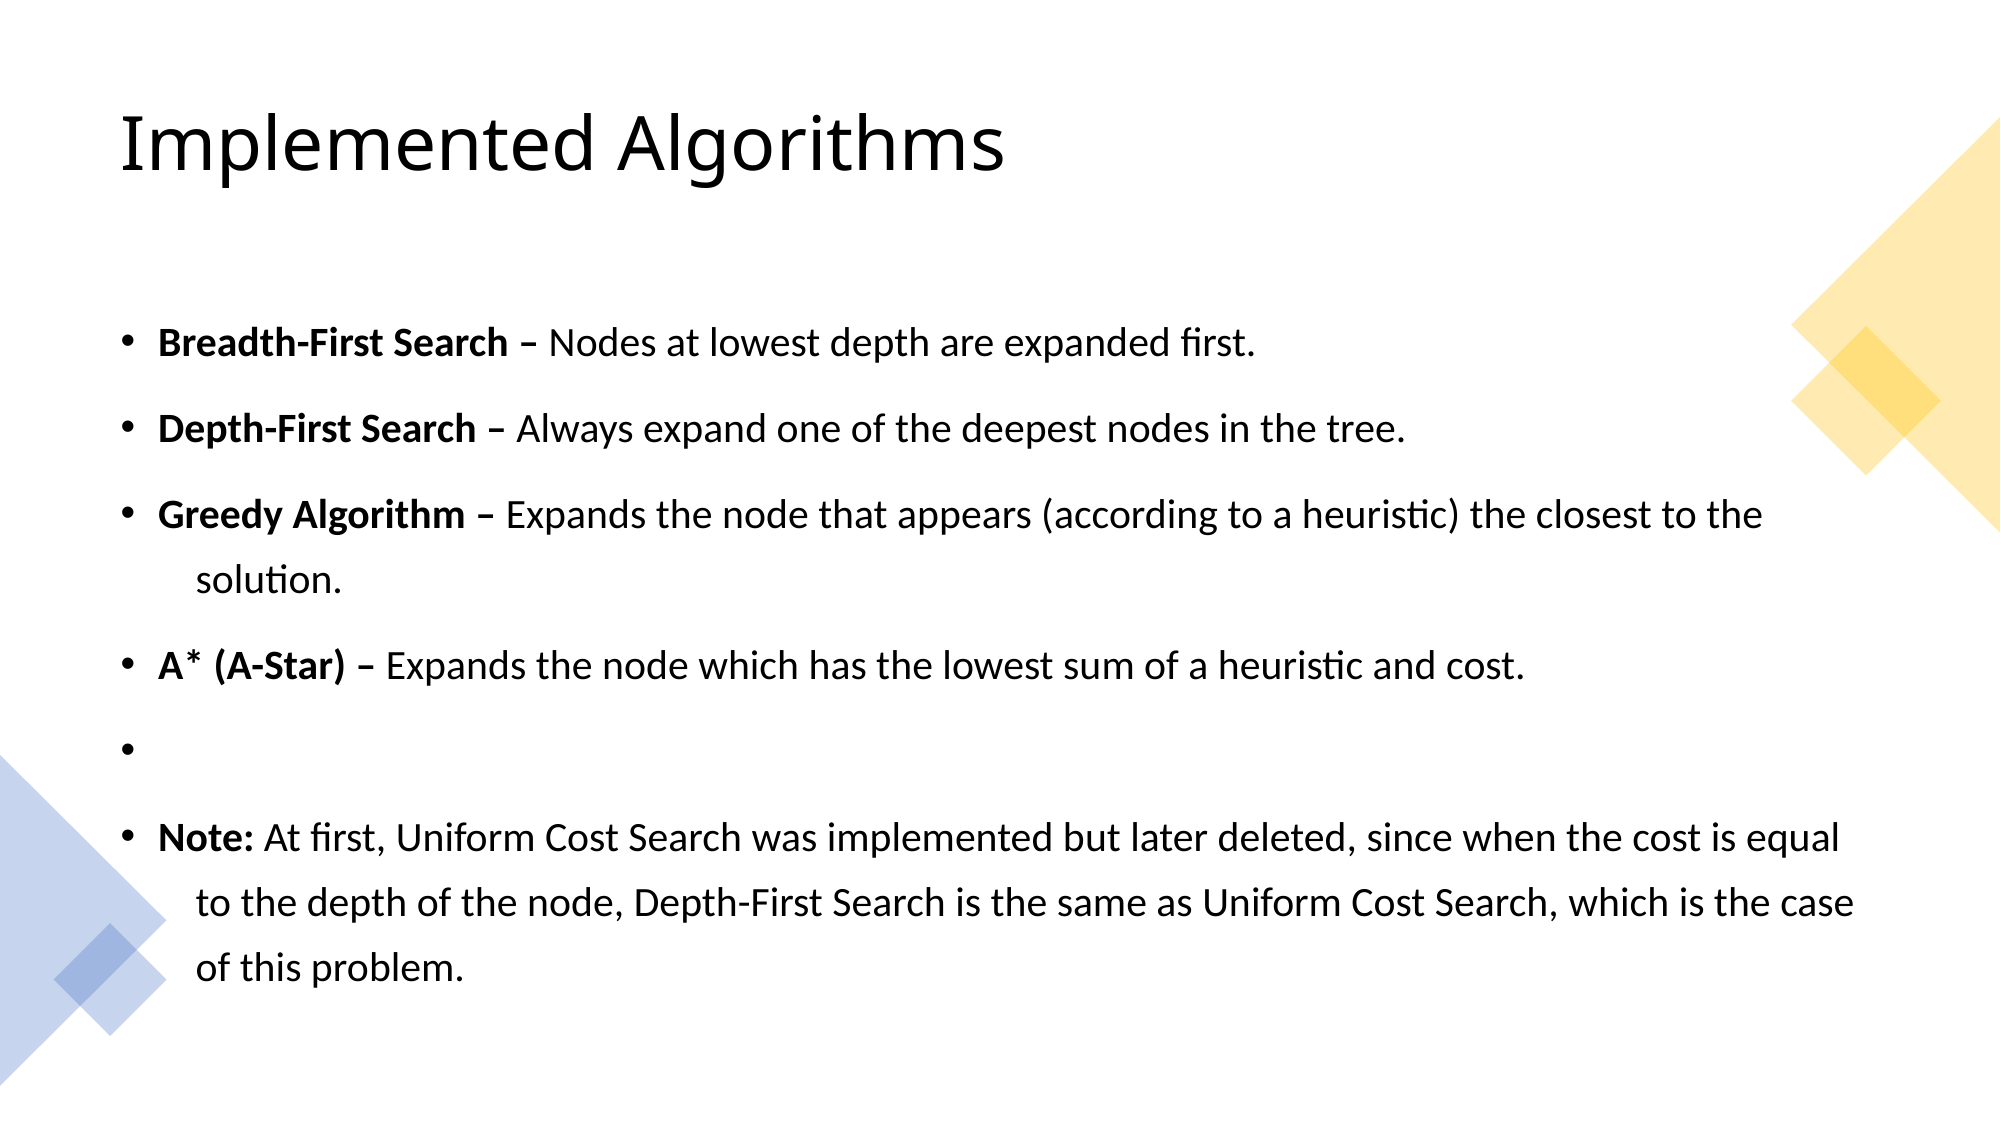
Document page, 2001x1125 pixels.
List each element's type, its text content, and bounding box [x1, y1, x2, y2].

text_box [0, 0, 2000, 1125]
title Implemented Algorithms [105, 52, 1895, 240]
list Breadth-First Search – Nodes at lowest depth are expanded first. Depth-First Search – Always expand one of the deepest nodes in the tree. Greedy Algorithm – Expands the node that appears (according to a heuristic) the closest to the solution. A* (A-Star) – Expands the node which has the lowest sum of a heuristic and cost. Note: At first, Uniform Cost Search was implemented but later deleted, since when the cost is equal to the depth of the node, Depth-First Search is the same as Uniform Cost Search, which is the case of this problem. [105, 292, 1895, 1014]
